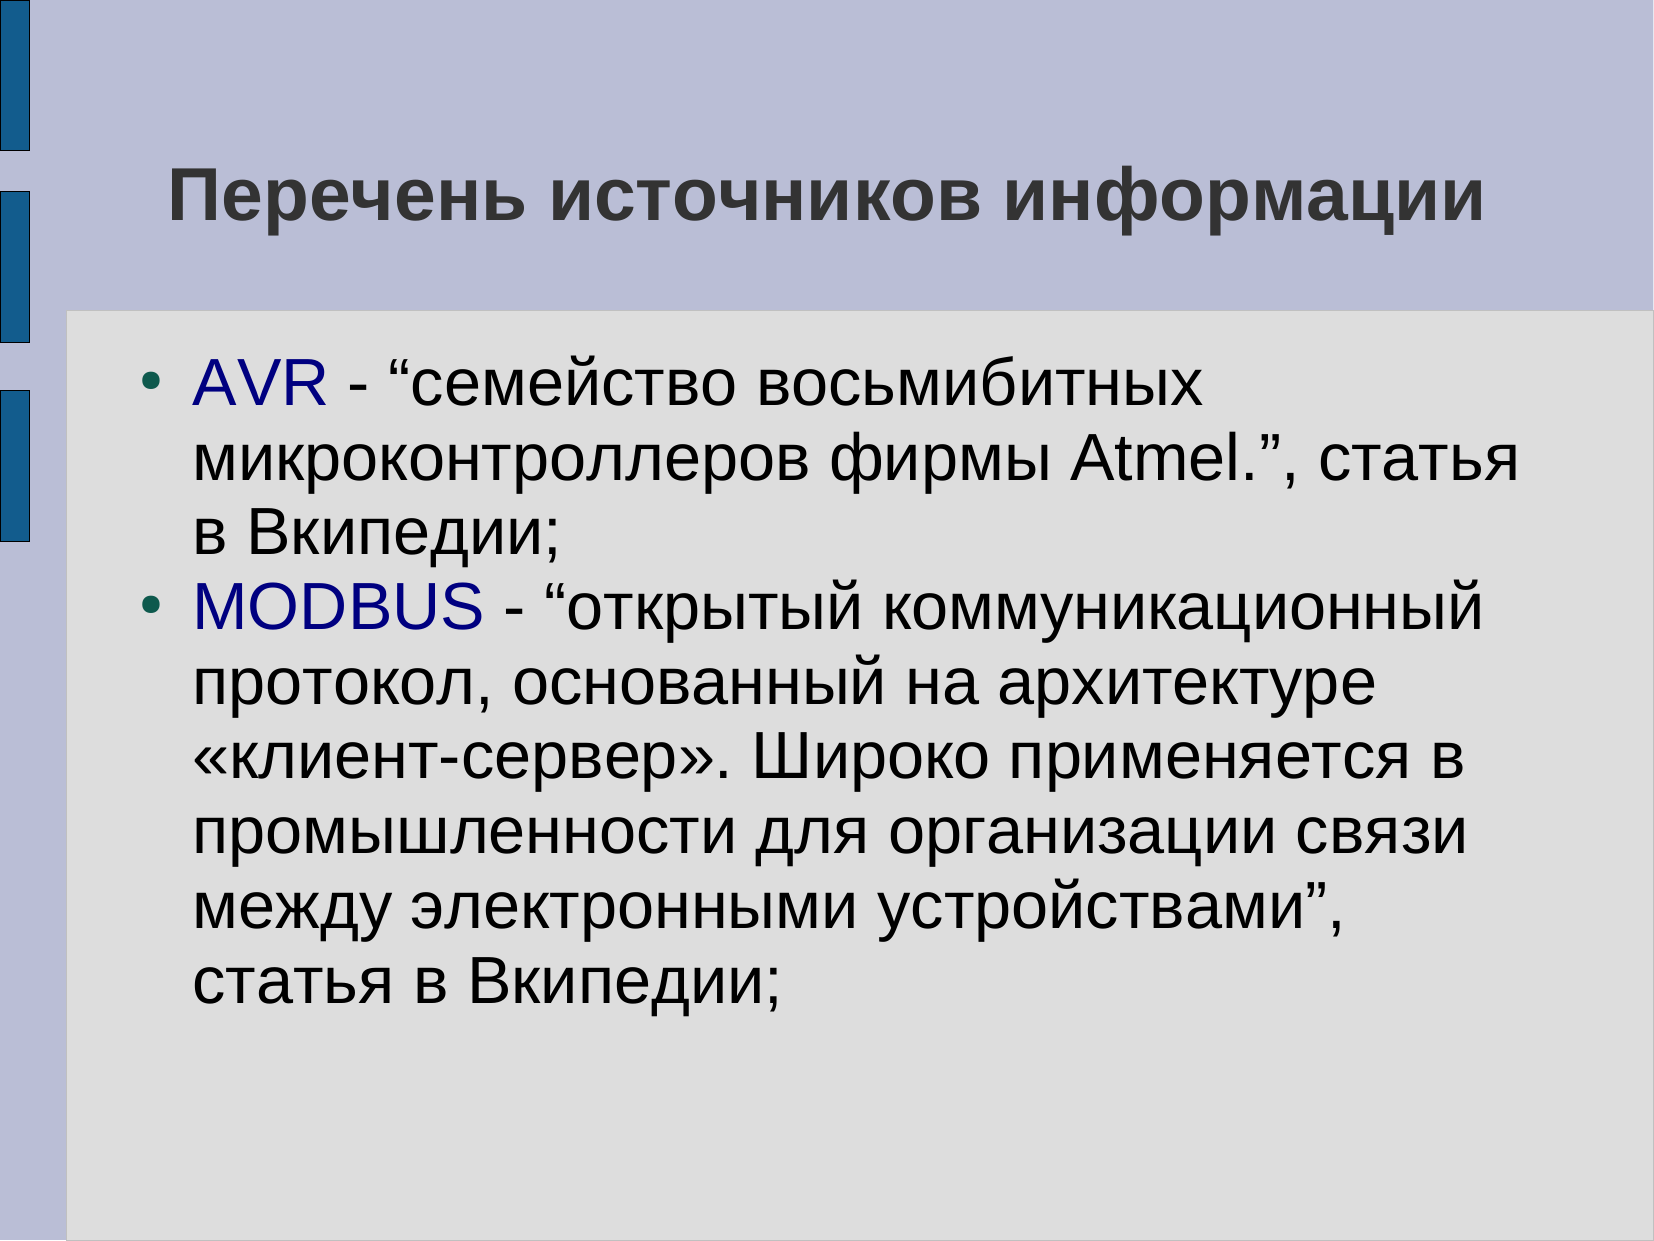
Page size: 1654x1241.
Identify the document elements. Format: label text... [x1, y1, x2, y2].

list AVR - “семейство восьмибитных микроконтроллеров фирмы Atmel.”, статья в Вкипедии; MODBUS - “открытый коммуникационный протокол, основанный на архитектуре «клиент-сервер». Широко применяется в промышленности для организации связи между электронными устройствами”, статья в Вкипедии; [121, 344, 1534, 1164]
title Перечень источников информации [121, 91, 1534, 299]
